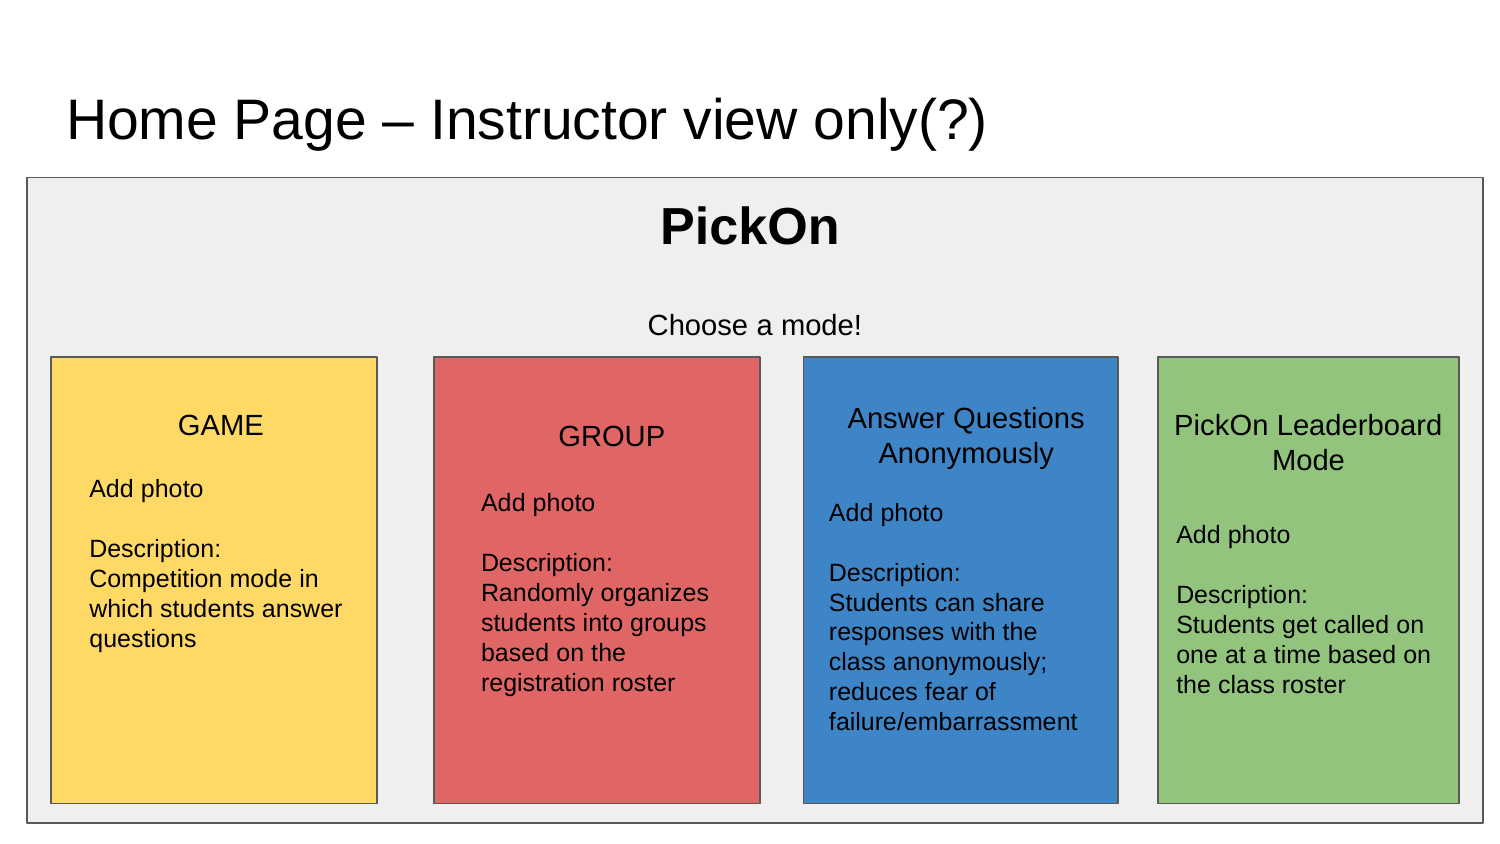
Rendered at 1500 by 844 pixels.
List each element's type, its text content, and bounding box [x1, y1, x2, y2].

title Home Page – Instructor view only(?) [51, 72, 1449, 167]
text_box PickOn [450, 177, 1050, 270]
text_box Choose a mode! [447, 291, 1063, 357]
text_box GROUP [448, 402, 775, 468]
text_box Add photo Description: Students can share responses with the class anonymously; reduces fear of failure/embarrassment [813, 481, 1104, 811]
text_box Answer Questions Anonymously [803, 384, 1130, 485]
text_box Add photo Description: Randomly organizes students into groups based on the registration roster [466, 471, 756, 712]
text_box Add photo Description: Students get called on one at a time based on the class roster [1161, 503, 1451, 774]
text_box GAME [75, 390, 366, 456]
text_box [26, 177, 1484, 824]
text_box Add photo Description: Competition mode in which students answer questions [74, 457, 365, 728]
text_box PickOn Leaderboard Mode [1157, 390, 1460, 491]
